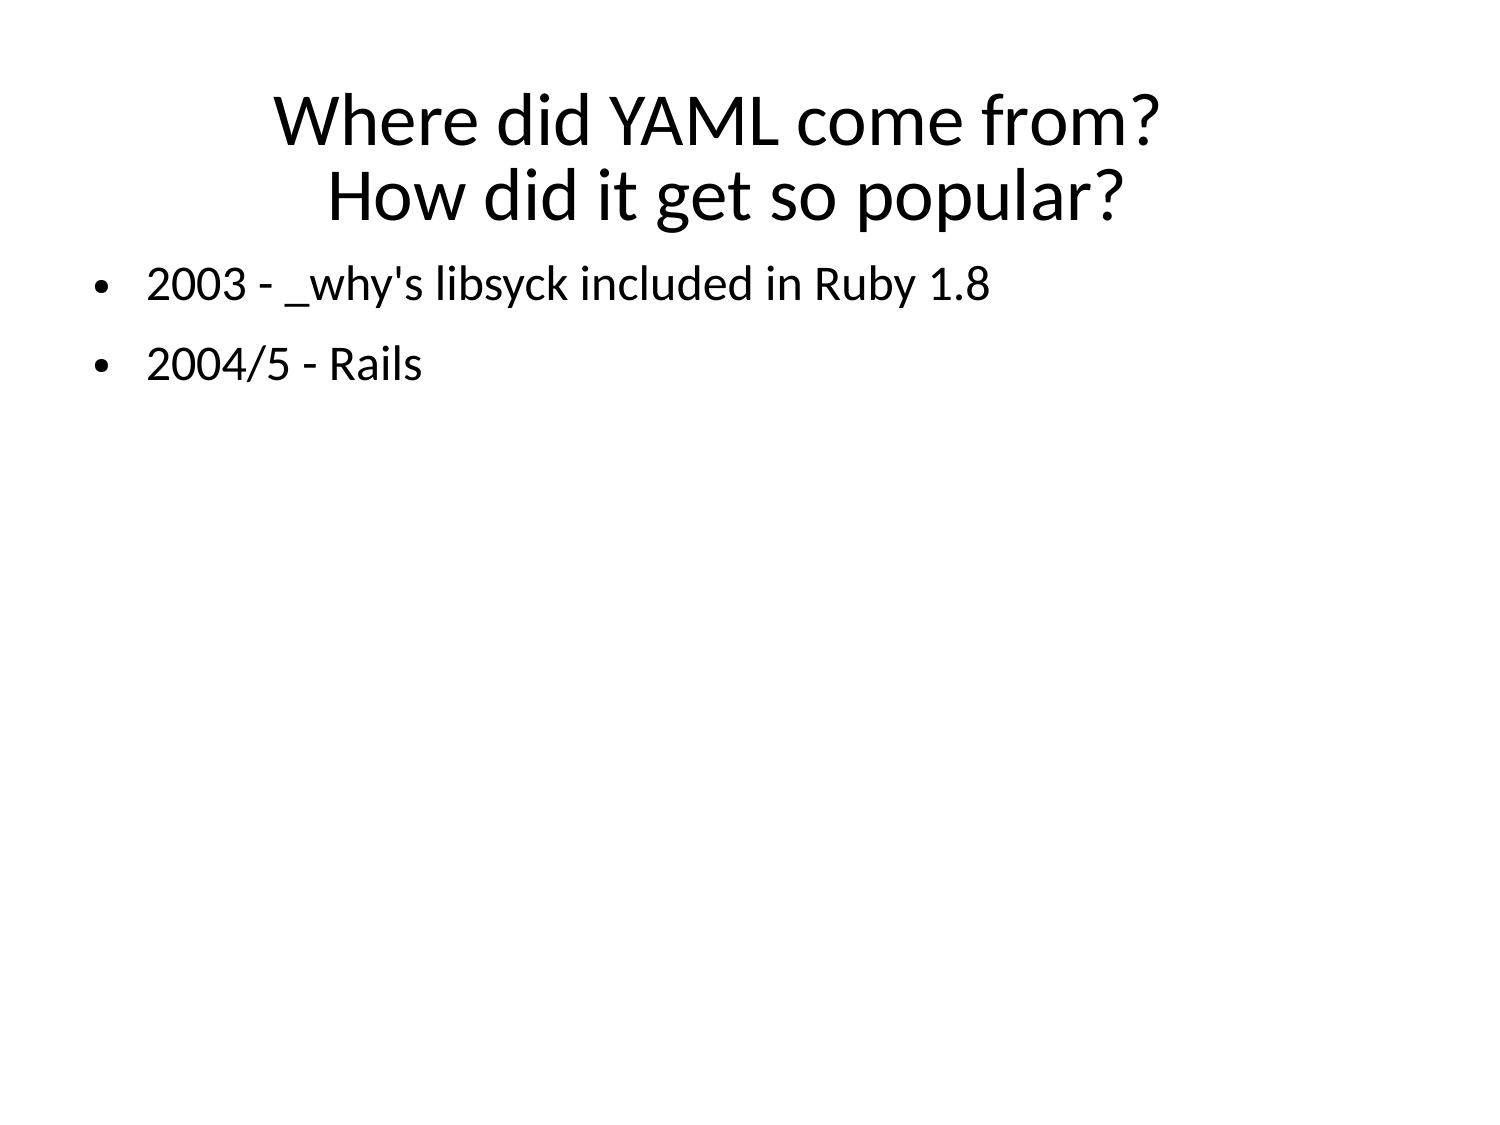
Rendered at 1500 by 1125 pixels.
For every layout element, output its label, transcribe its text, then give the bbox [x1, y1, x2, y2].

title Where did YAML come from? How did it get so popular? [90, 43, 1365, 263]
list 2003 - _why's libsyck included in Ruby 1.8 2004/5 - Rails [75, 263, 1395, 916]
